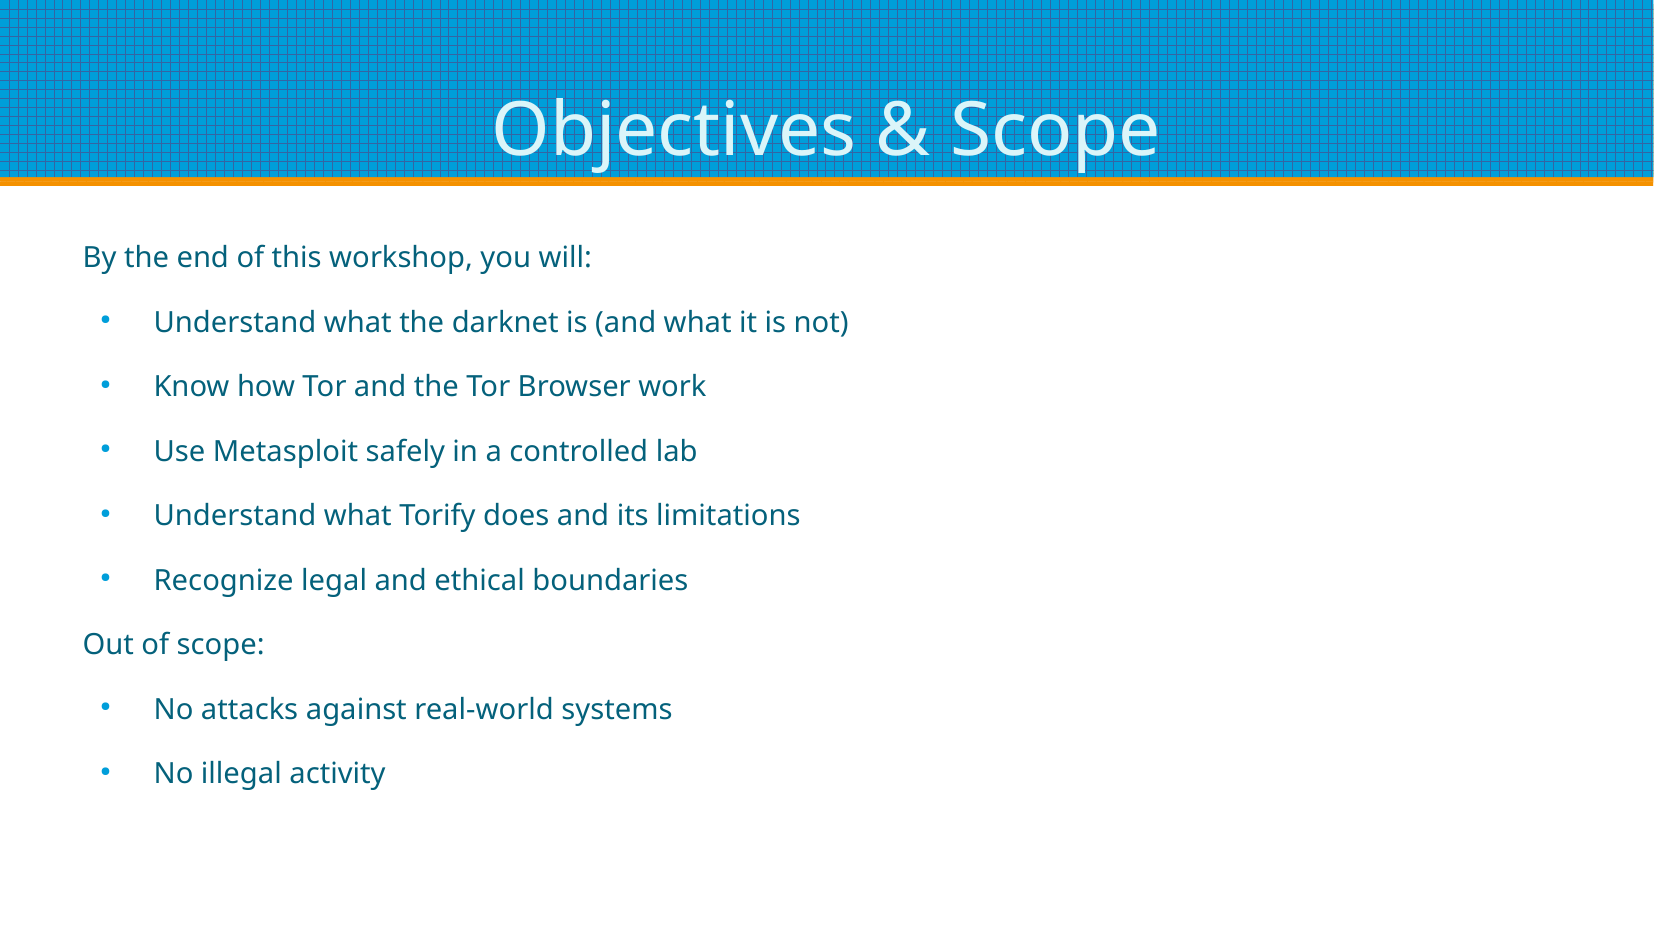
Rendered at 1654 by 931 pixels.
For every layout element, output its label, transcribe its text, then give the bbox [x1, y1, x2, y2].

list By the end of this workshop, you will: Understand what the darknet is (and what it is not) Know how Tor and the Tor Browser work Use Metasploit safely in a controlled lab Understand what Torify does and its limitations Recognize legal and ethical boundaries Out of scope: No attacks against real-world systems No illegal activity [82, 236, 1571, 813]
title Objectives & Scope [82, 14, 1571, 178]
